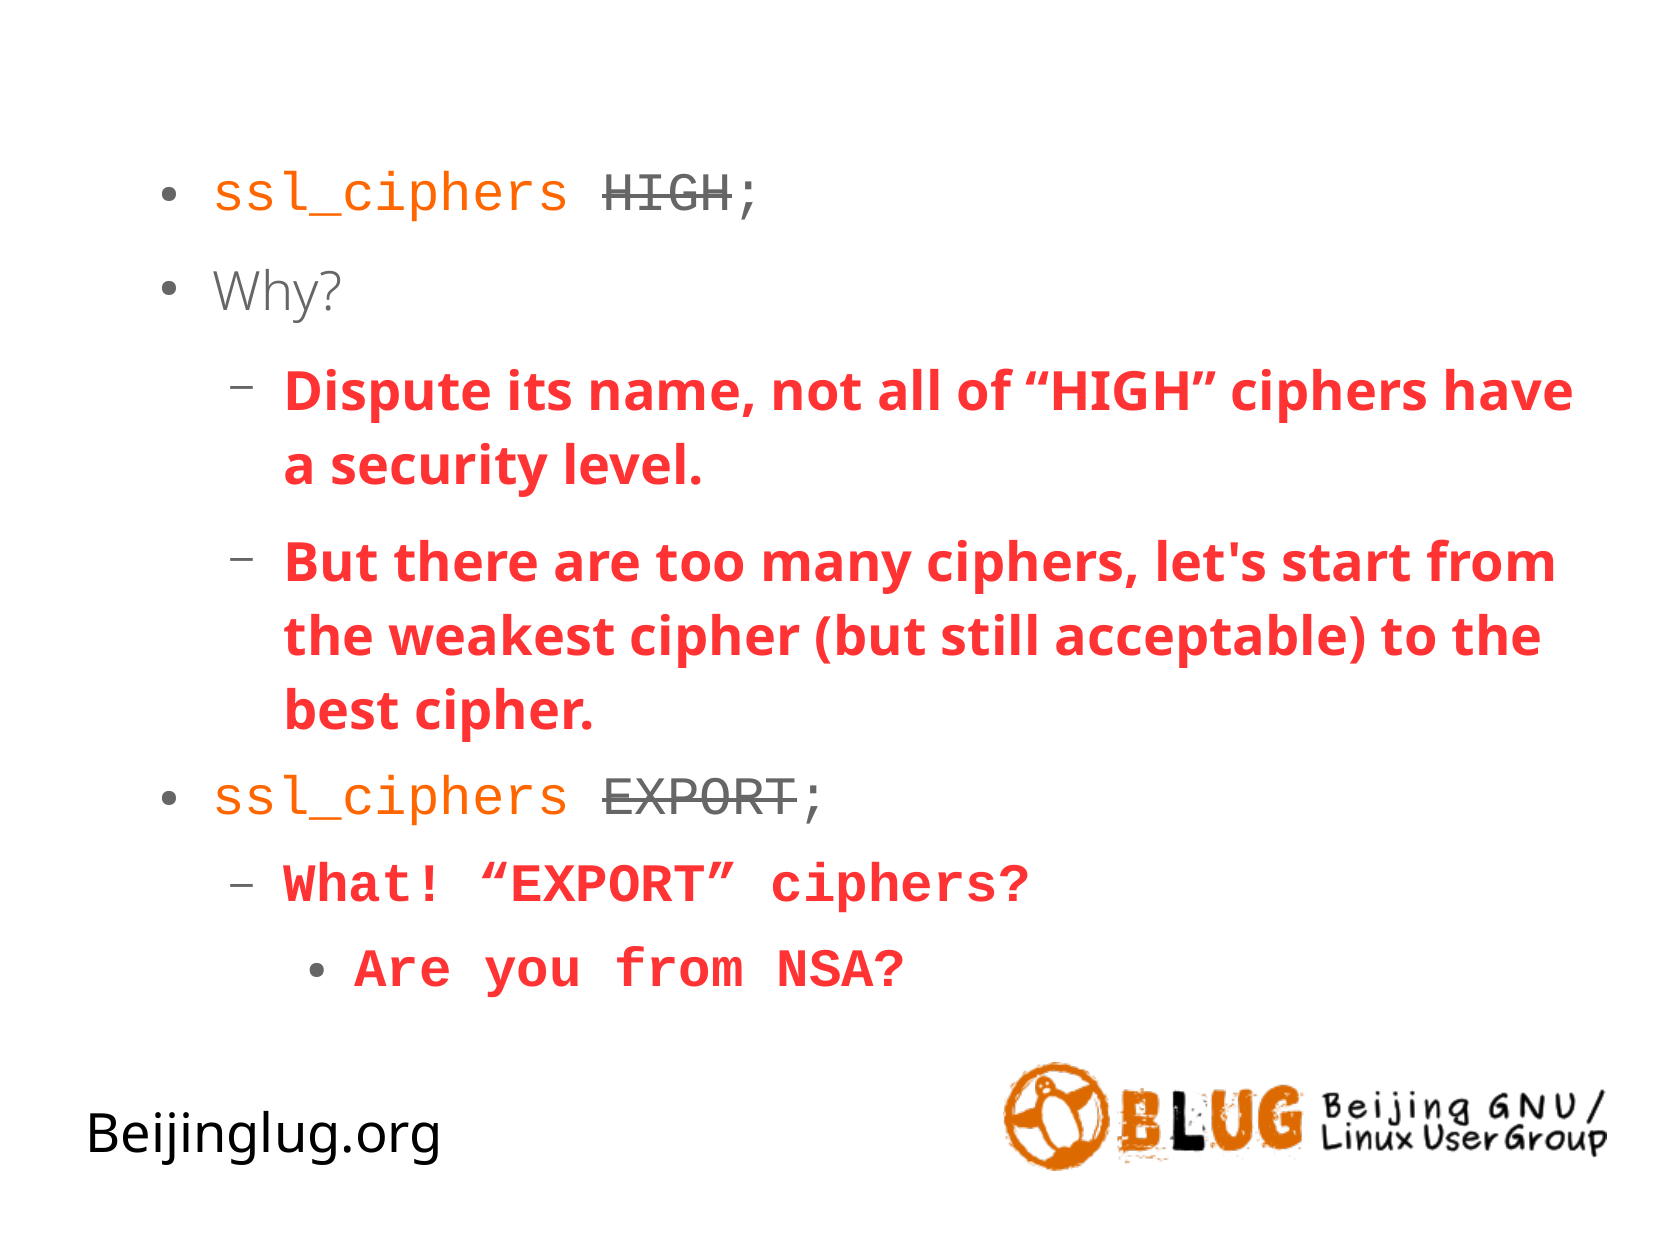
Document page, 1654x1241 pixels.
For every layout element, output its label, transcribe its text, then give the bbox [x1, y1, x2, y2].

list ssl_ciphers HIGH; Why? Dispute its name, not all of “HIGH” ciphers have a security level. But there are too many ciphers, let's start from the weakest cipher (but still acceptable) to the best cipher. ssl_ciphers EXPORT; What! “EXPORT” ciphers? Are you from NSA? [141, 165, 1615, 1028]
picture [1003, 1062, 1607, 1171]
